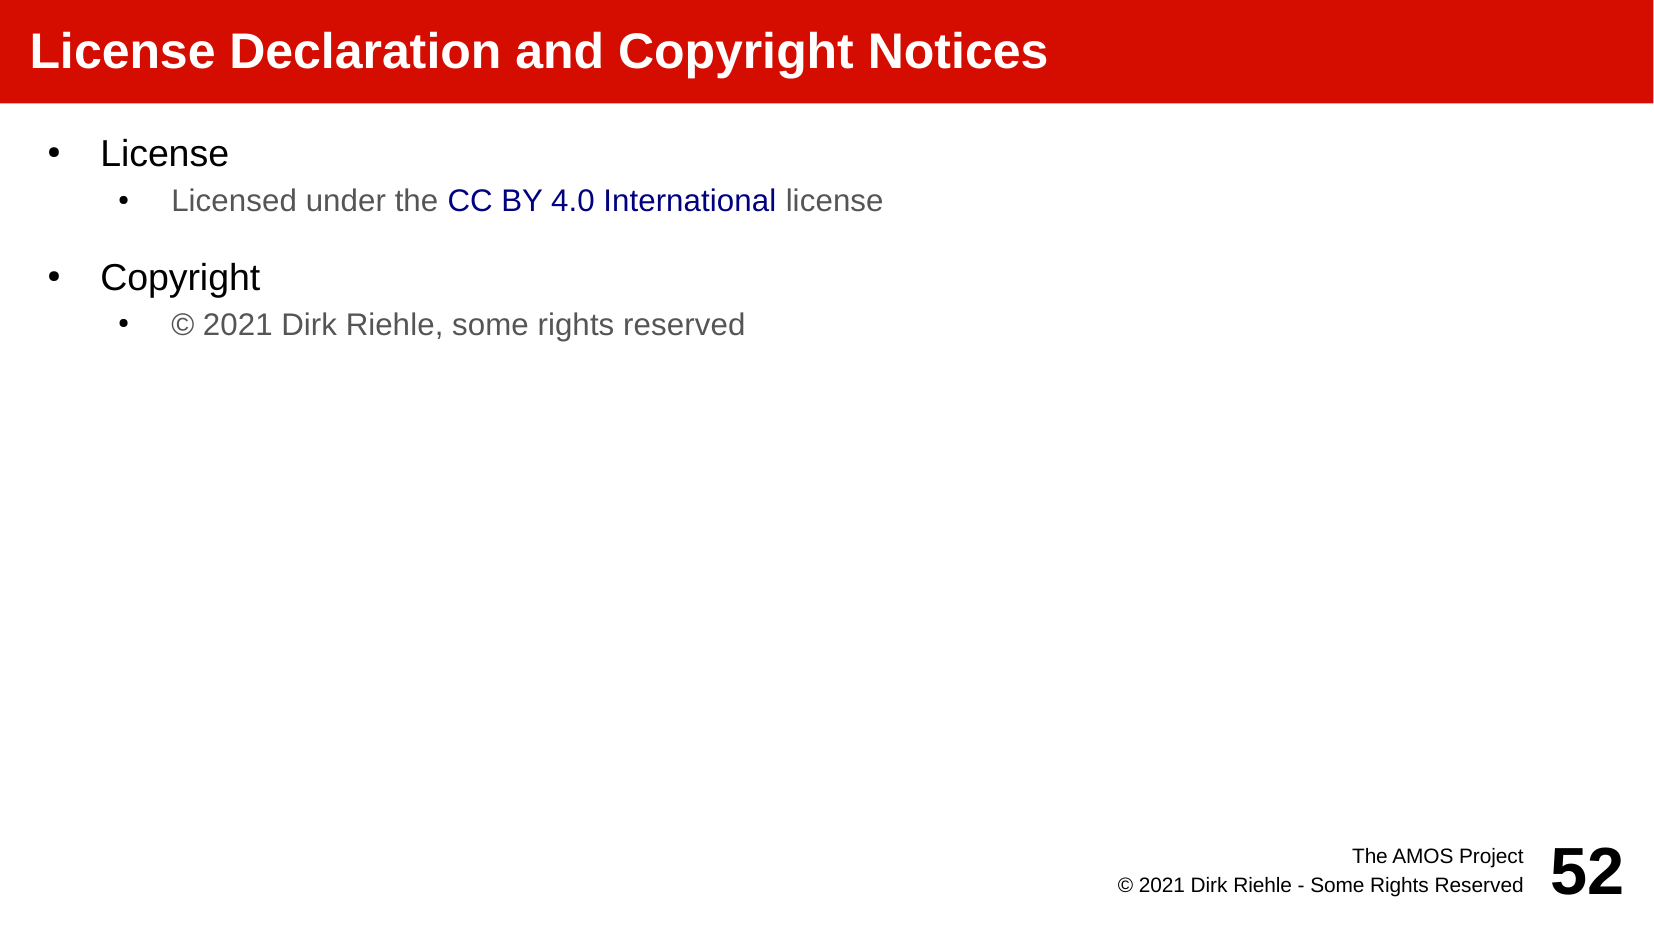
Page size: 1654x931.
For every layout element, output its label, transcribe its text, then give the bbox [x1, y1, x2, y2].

list License Licensed under the CC BY 4.0 International license Copyright © 2021 Dirk Riehle, some rights reserved [29, 132, 1625, 813]
title License Declaration and Copyright Notices [0, 0, 1654, 104]
